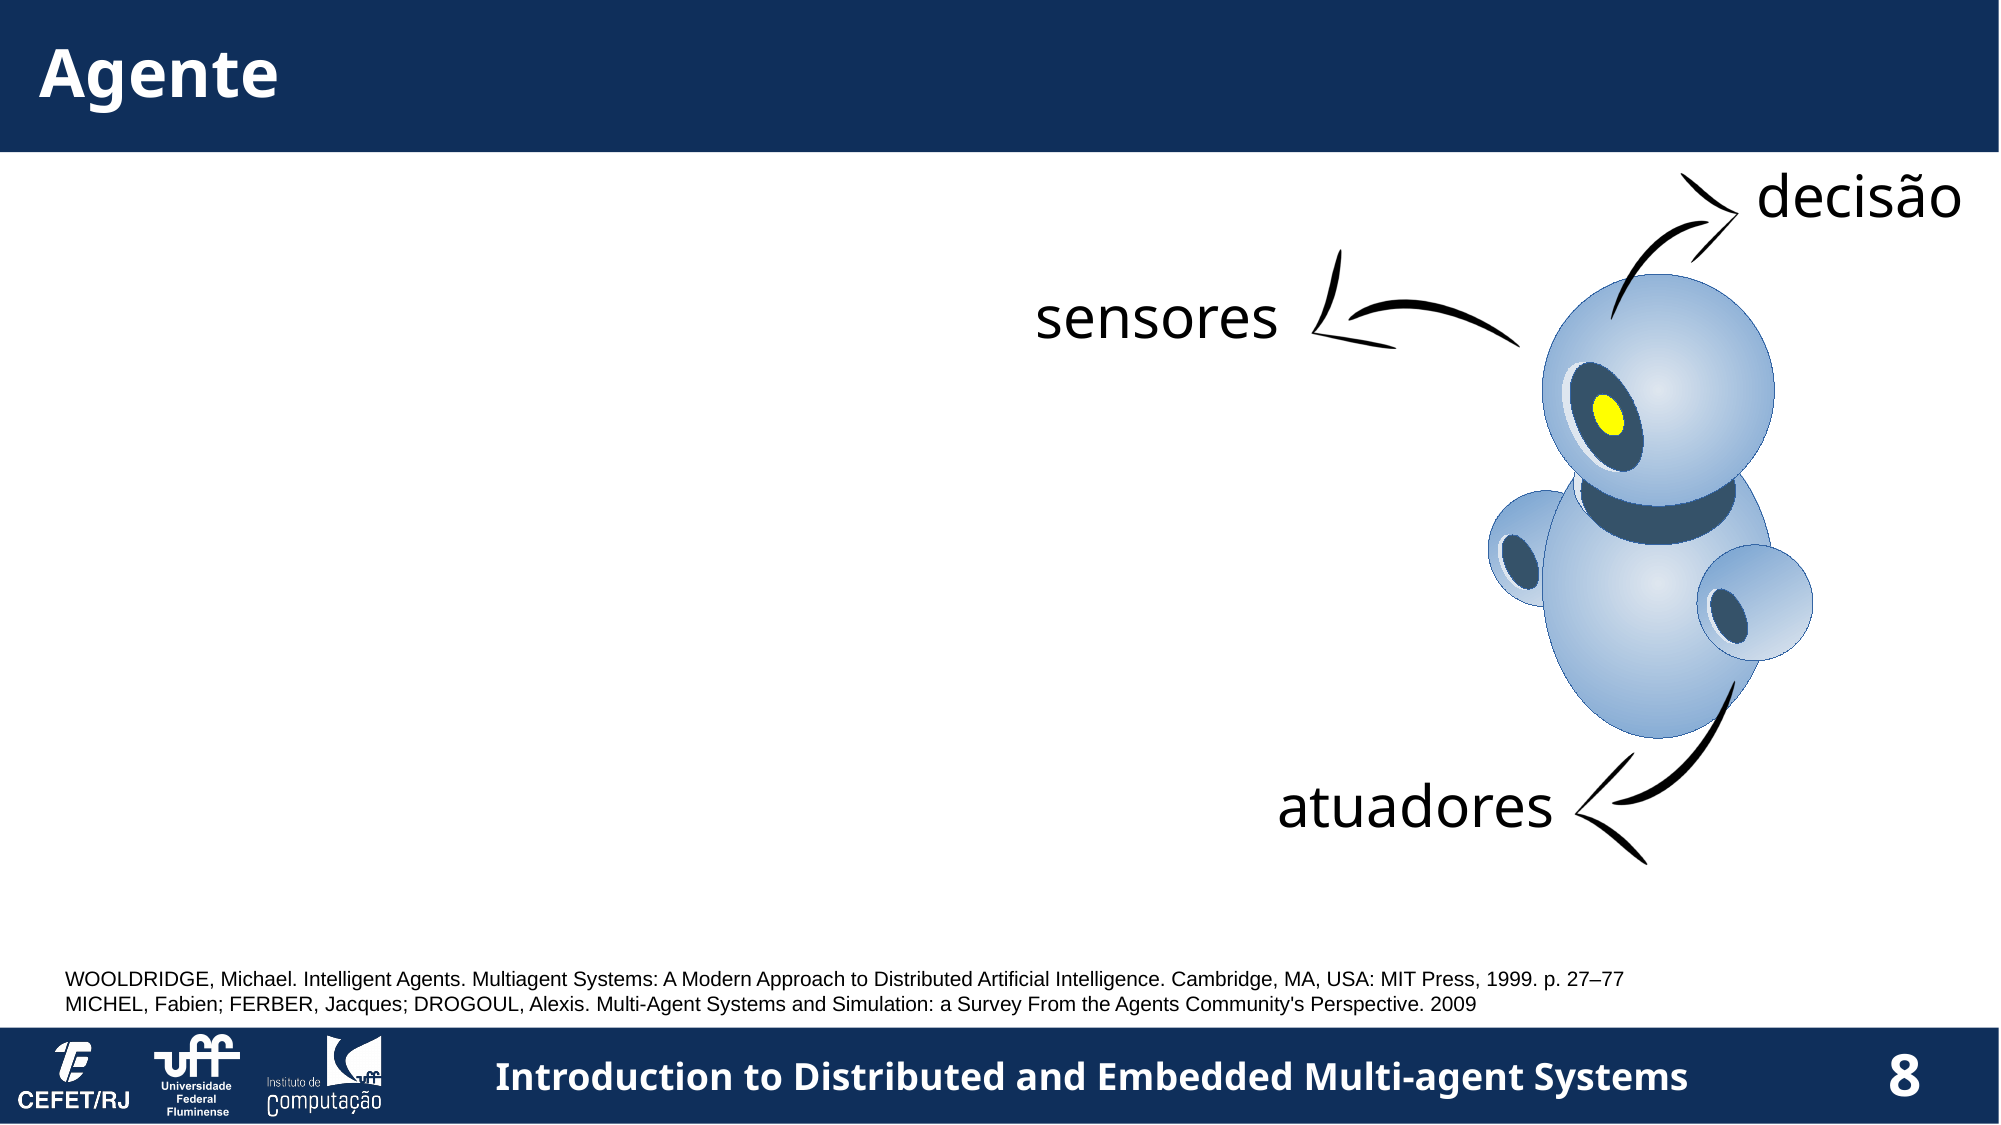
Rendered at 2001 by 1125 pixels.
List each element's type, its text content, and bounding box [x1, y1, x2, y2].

picture [18, 1021, 129, 1125]
text_box decisão [1683, 151, 2000, 237]
picture [153, 1033, 241, 1121]
picture [265, 1033, 383, 1117]
picture [1593, 679, 1792, 882]
text_box Agente [25, 23, 1999, 119]
text_box atuadores [1238, 761, 1593, 847]
picture [1311, 249, 1520, 349]
picture [1565, 159, 1746, 321]
text_box [1488, 275, 1813, 738]
text_box WOOLDRIDGE, Michael. Intelligent Agents. Multiagent Systems: A Modern Approach to Distributed Artificial Intelligence. Cambridge, MA, USA: MIT Press, 1999. p. 27–77 MICHEL, Fabien; FERBER, Jacques; DROGOUL, Alexis. Multi-Agent Systems and Simulation: a Survey From the Agents Community's Perspective. 2009 [50, 958, 1969, 1024]
text_box sensores [980, 272, 1335, 358]
